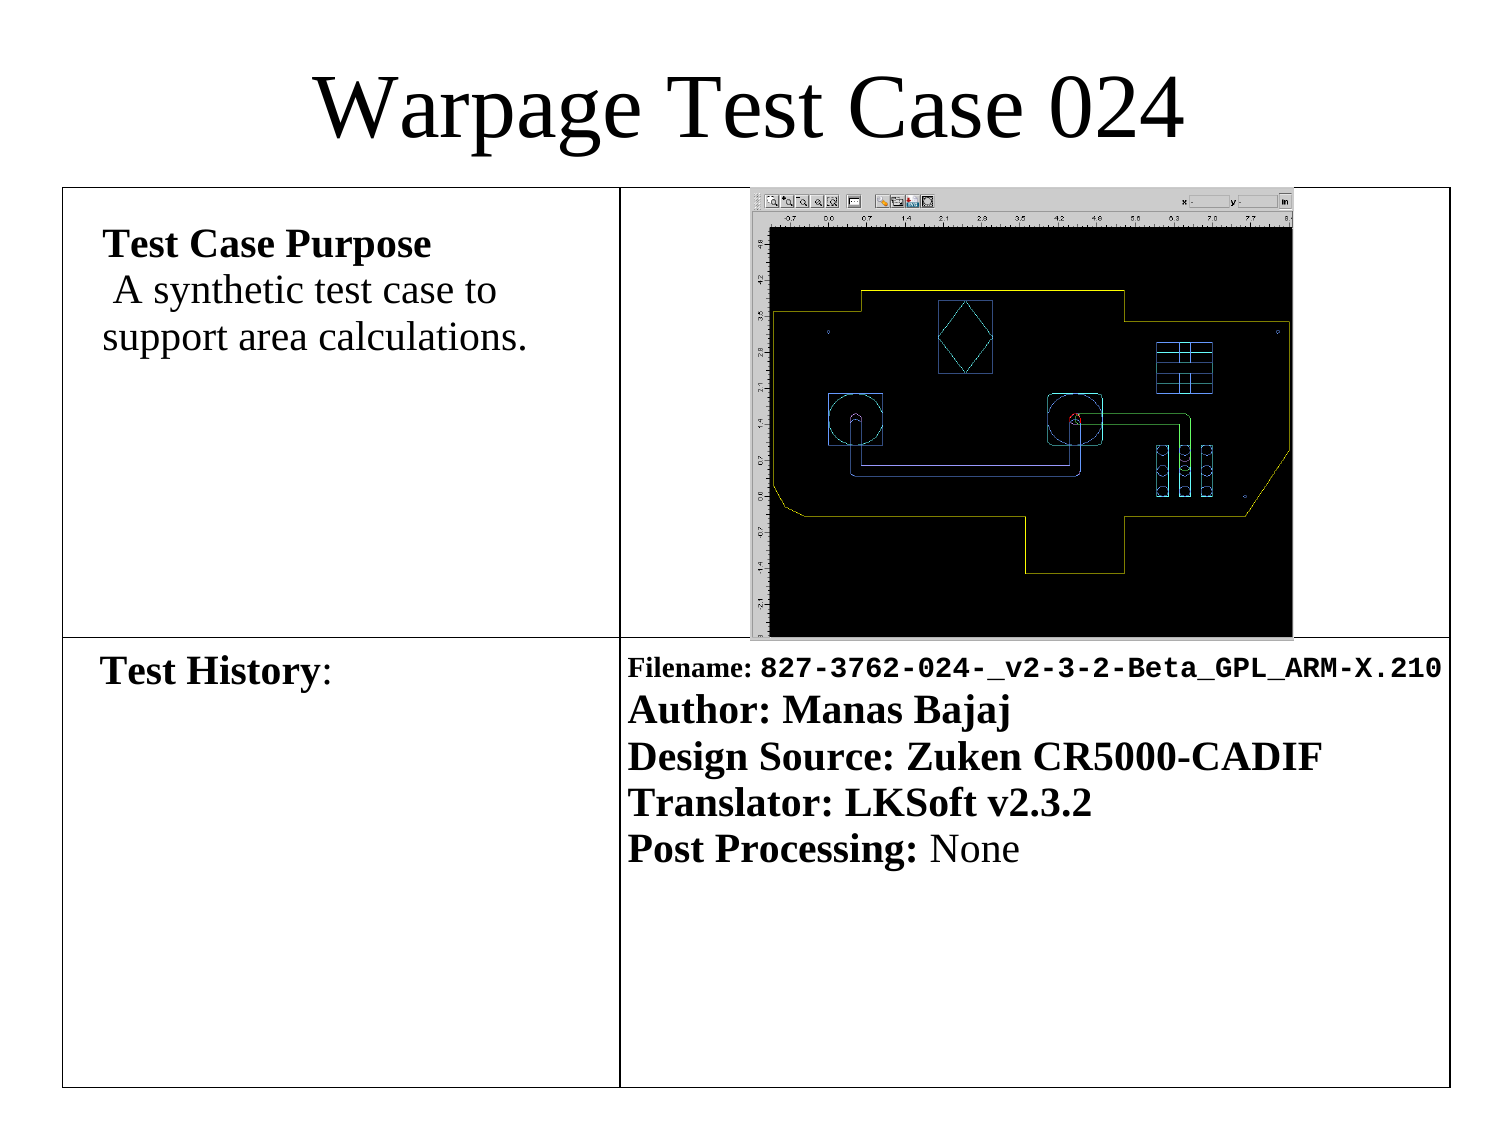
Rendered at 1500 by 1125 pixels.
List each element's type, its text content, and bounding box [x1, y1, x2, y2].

text_box Filename: 827-3762-024-_v2-3-2-Beta_GPL_ARM-X.210 Author: Manas Bajaj Design Source: Zuken CR5000-CADIF Translator: LKSoft v2.3.2 Post Processing: None [612, 644, 1458, 990]
title Warpage Test Case 024 [112, 12, 1388, 201]
text_box Test History: [84, 639, 348, 702]
text_box Test Case Purpose A synthetic test case to support area calculations. [87, 212, 601, 367]
picture [750, 187, 1294, 641]
